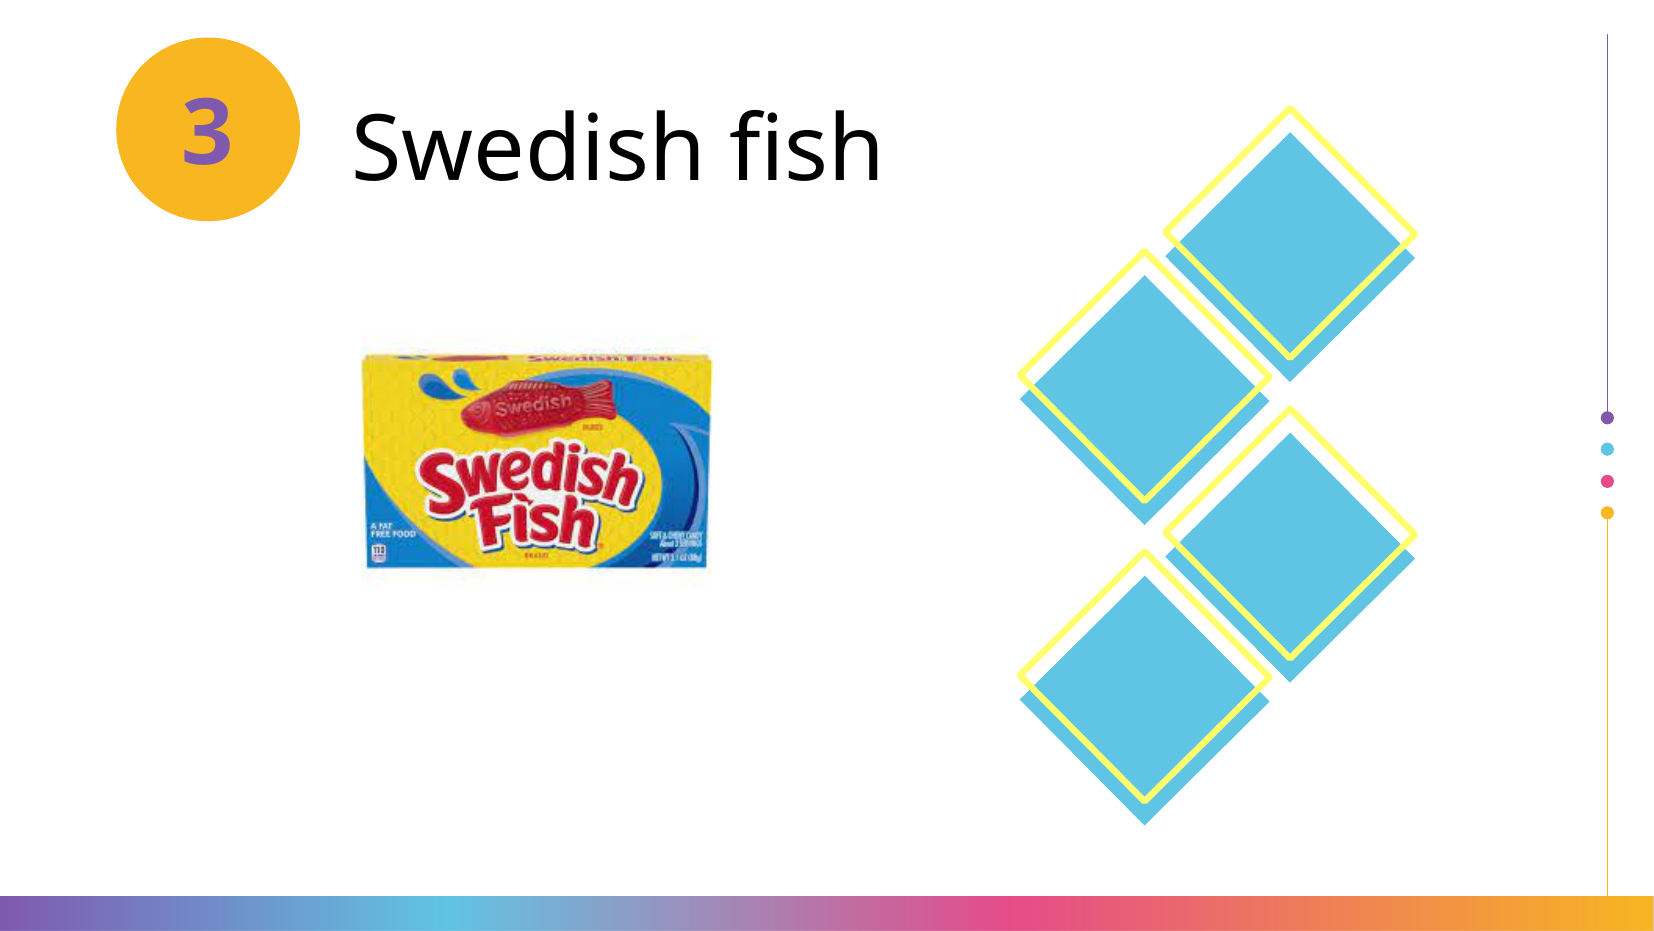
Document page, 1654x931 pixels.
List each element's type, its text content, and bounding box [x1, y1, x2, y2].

title Swedish fish [299, 0, 938, 290]
text_box 3 [116, 37, 301, 222]
picture [0, 896, 1654, 931]
picture [361, 285, 713, 638]
